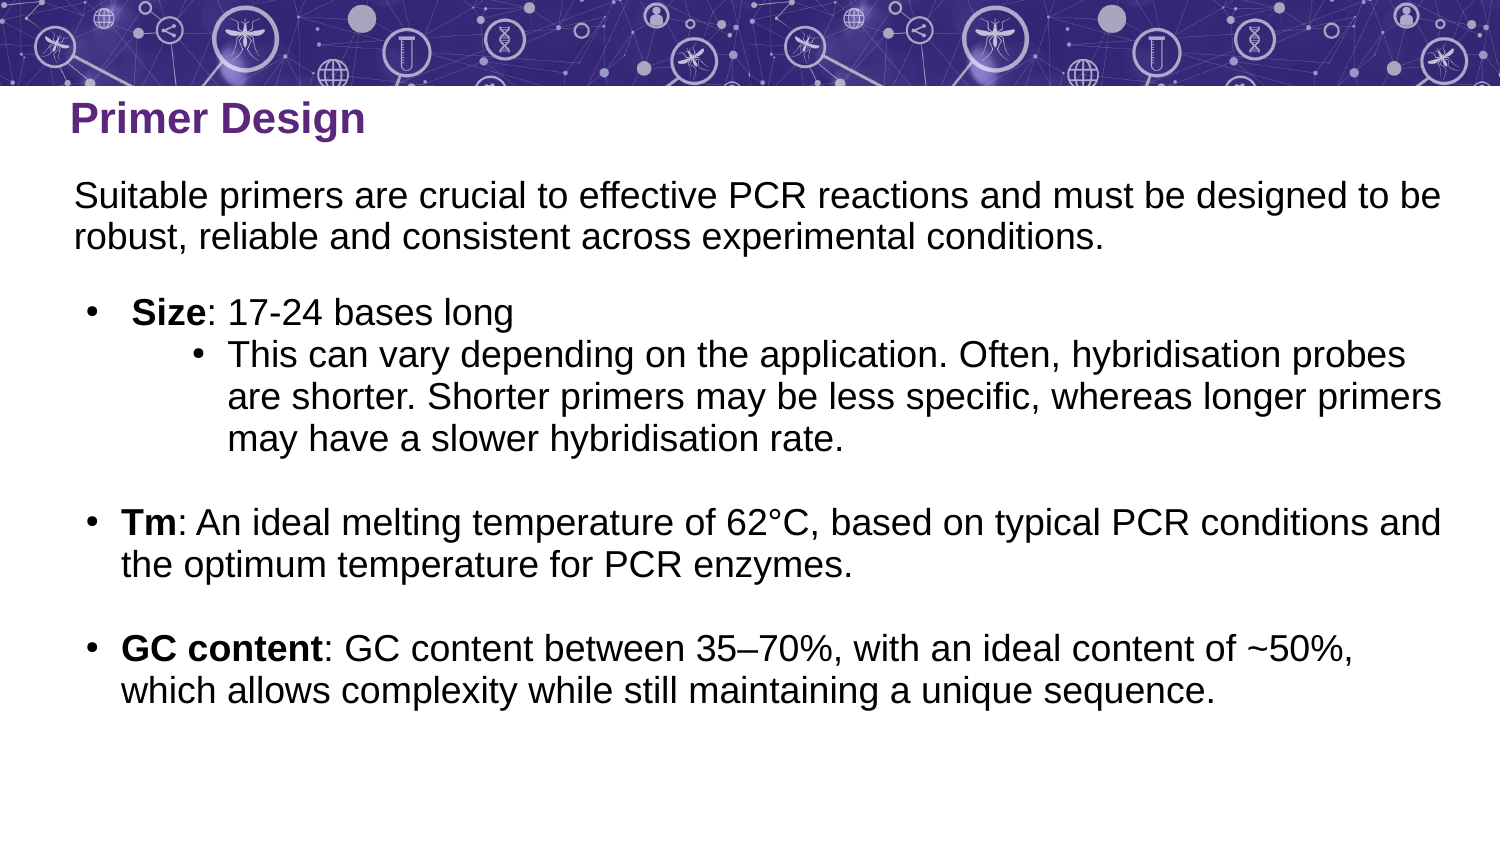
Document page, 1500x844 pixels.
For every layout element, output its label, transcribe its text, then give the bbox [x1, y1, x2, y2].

text_box Suitable primers are crucial to effective PCR reactions and must be designed to be robust, reliable and consistent across experimental conditions. [59, 166, 1465, 343]
text_box Size: 17-24 bases long This can vary depending on the application. Often, hybridisation probes are shorter. Shorter primers may be less specific, whereas longer primers may have a slower hybridisation rate. Tm: An ideal melting temperature of 62°C, based on typical PCR conditions and the optimum temperature for PCR enzymes. GC content: GC content between 35–70%, with an ideal content of ~50%, which allows complexity while still maintaining a unique sequence. [70, 284, 1465, 804]
picture [0, 0, 1500, 86]
title Primer Design [54, 75, 1118, 151]
